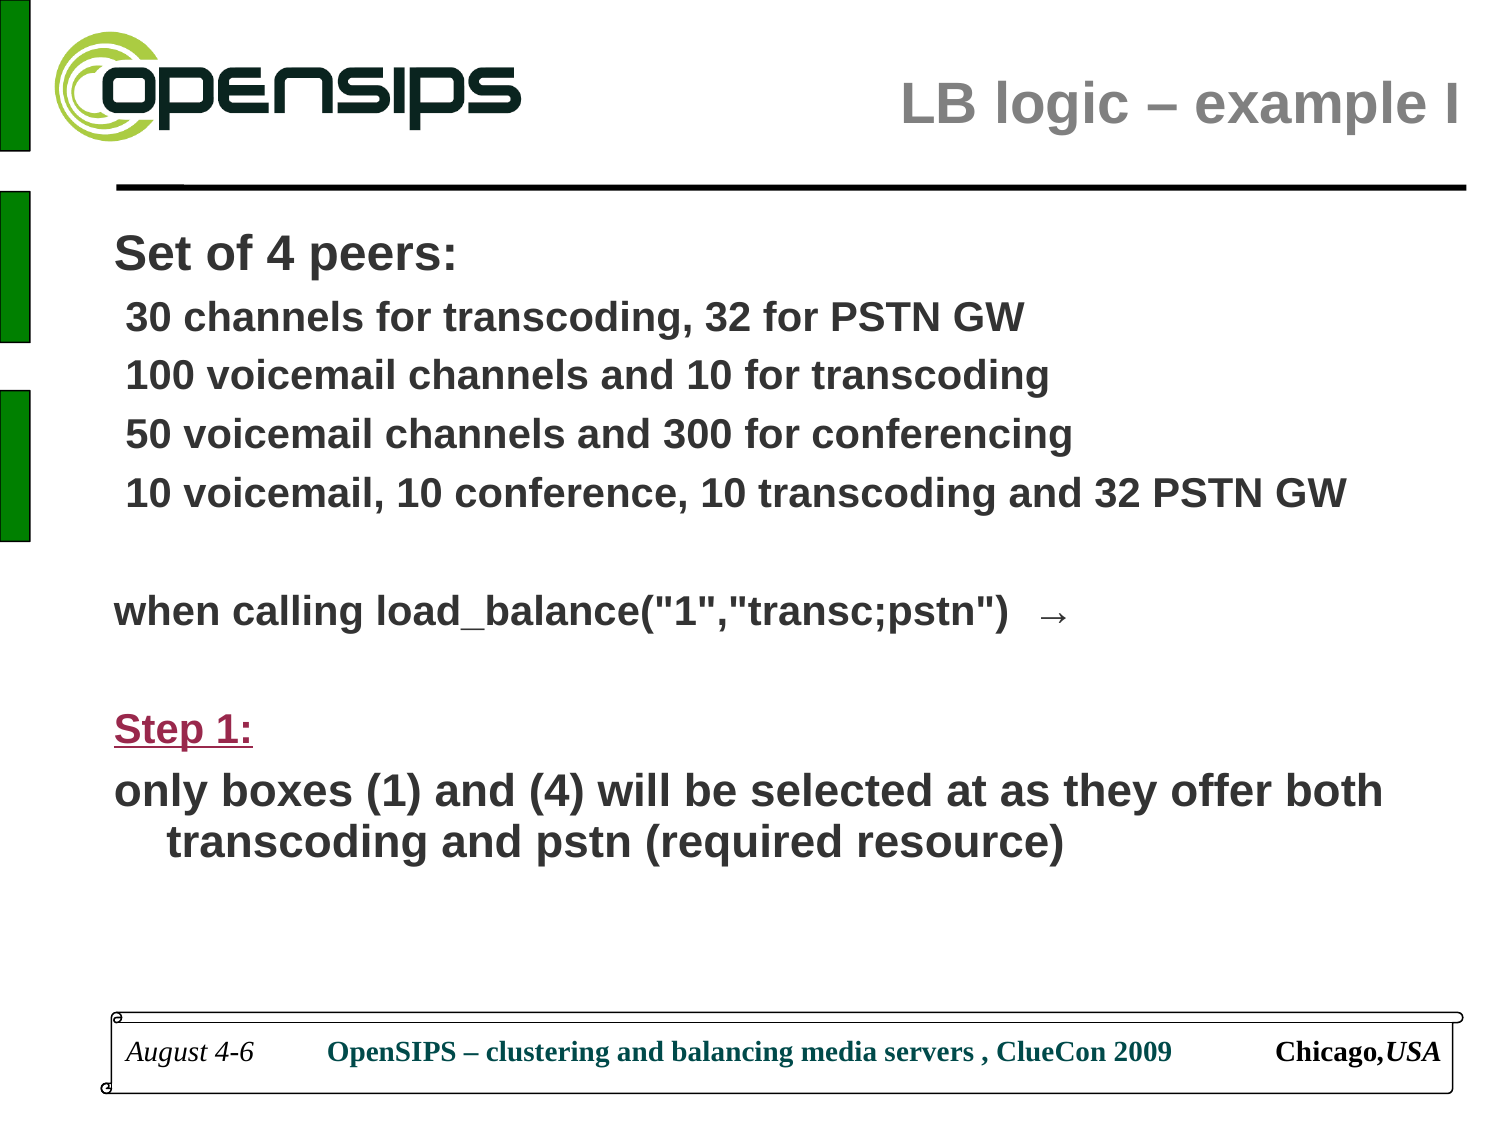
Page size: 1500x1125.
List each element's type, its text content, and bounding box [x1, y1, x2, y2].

list Set of 4 peers: 30 channels for transcoding, 32 for PSTN GW 100 voicemail channels and 10 for transcoding 50 voicemail channels and 300 for conferencing 10 voicemail, 10 conference, 10 transcoding and 32 PSTN GW when calling load_balance("1","transc;pstn") → Step 1: only boxes (1) and (4) will be selected at as they offer both transcoding and pstn (required resource) [112, 224, 1424, 961]
title LB logic – example I [299, 44, 1462, 180]
picture [51, 27, 532, 148]
